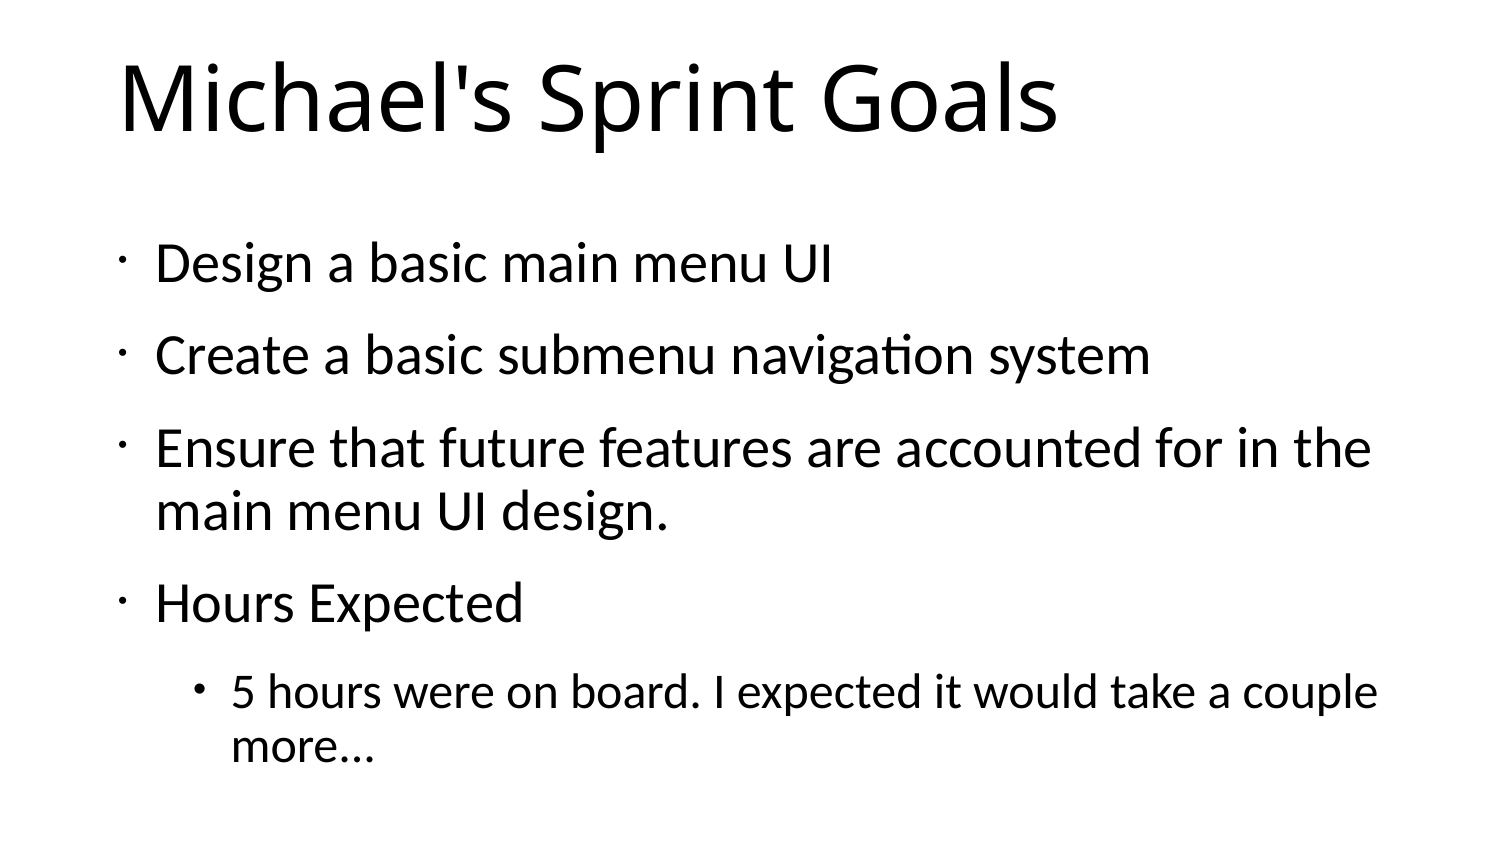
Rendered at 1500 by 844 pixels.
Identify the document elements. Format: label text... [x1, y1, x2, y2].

title Michael's Sprint Goals [103, 44, 1397, 208]
list Design a basic main menu UI Create a basic submenu navigation system Ensure that future features are accounted for in the main menu UI design. Hours Expected 5 hours were on board. I expected it would take a couple more... [103, 224, 1397, 760]
